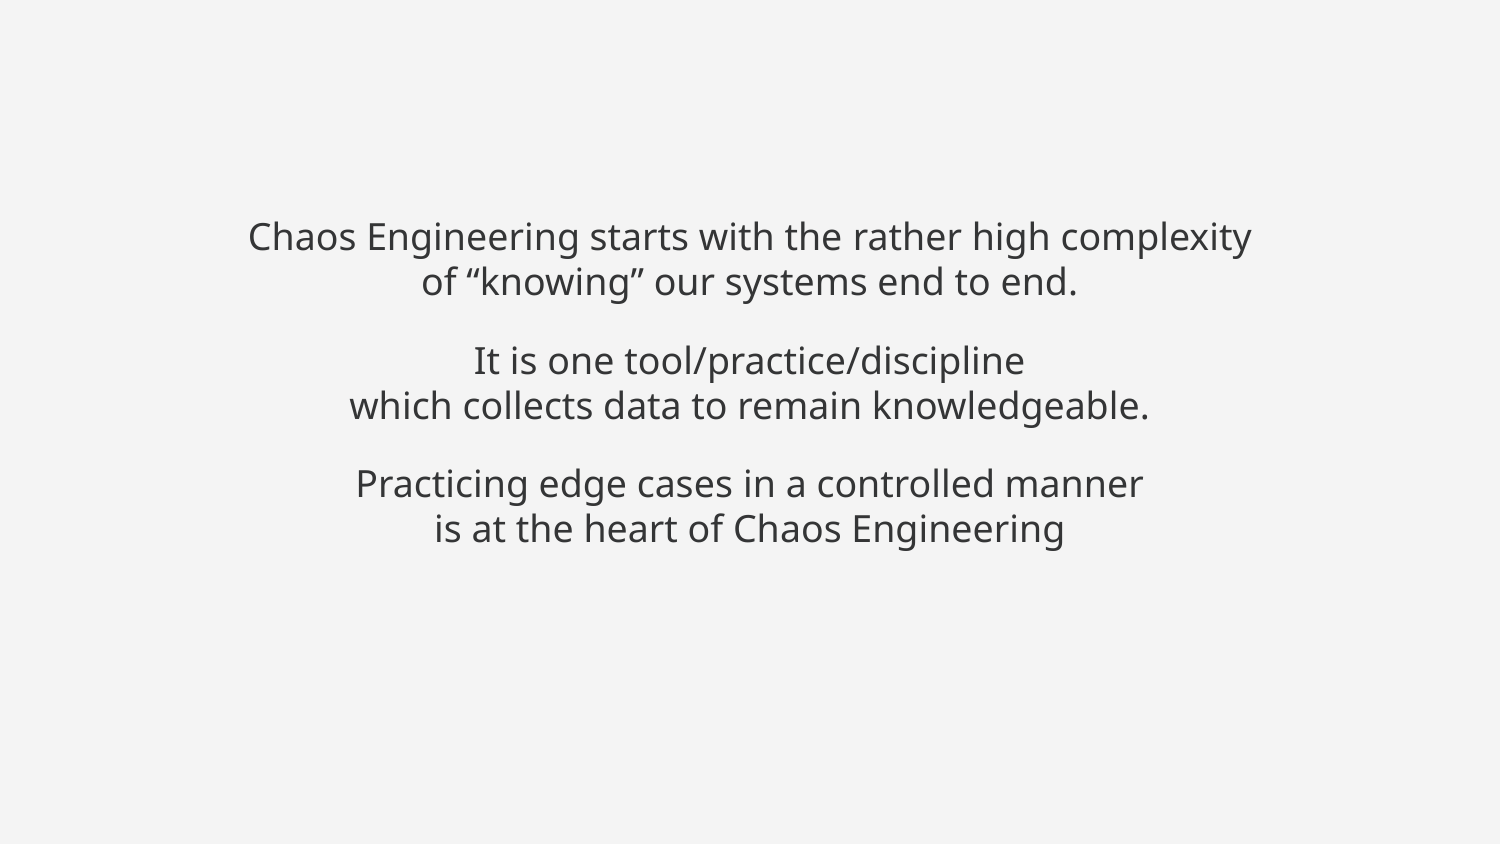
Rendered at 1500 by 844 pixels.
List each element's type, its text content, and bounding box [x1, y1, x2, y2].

list Chaos Engineering starts with the rather high complexity of “knowing” our systems end to end. It is one tool/practice/discipline which collects data to remain knowledgeable. Practicing edge cases in a controlled manner is at the heart of Chaos Engineering [51, 198, 1449, 646]
